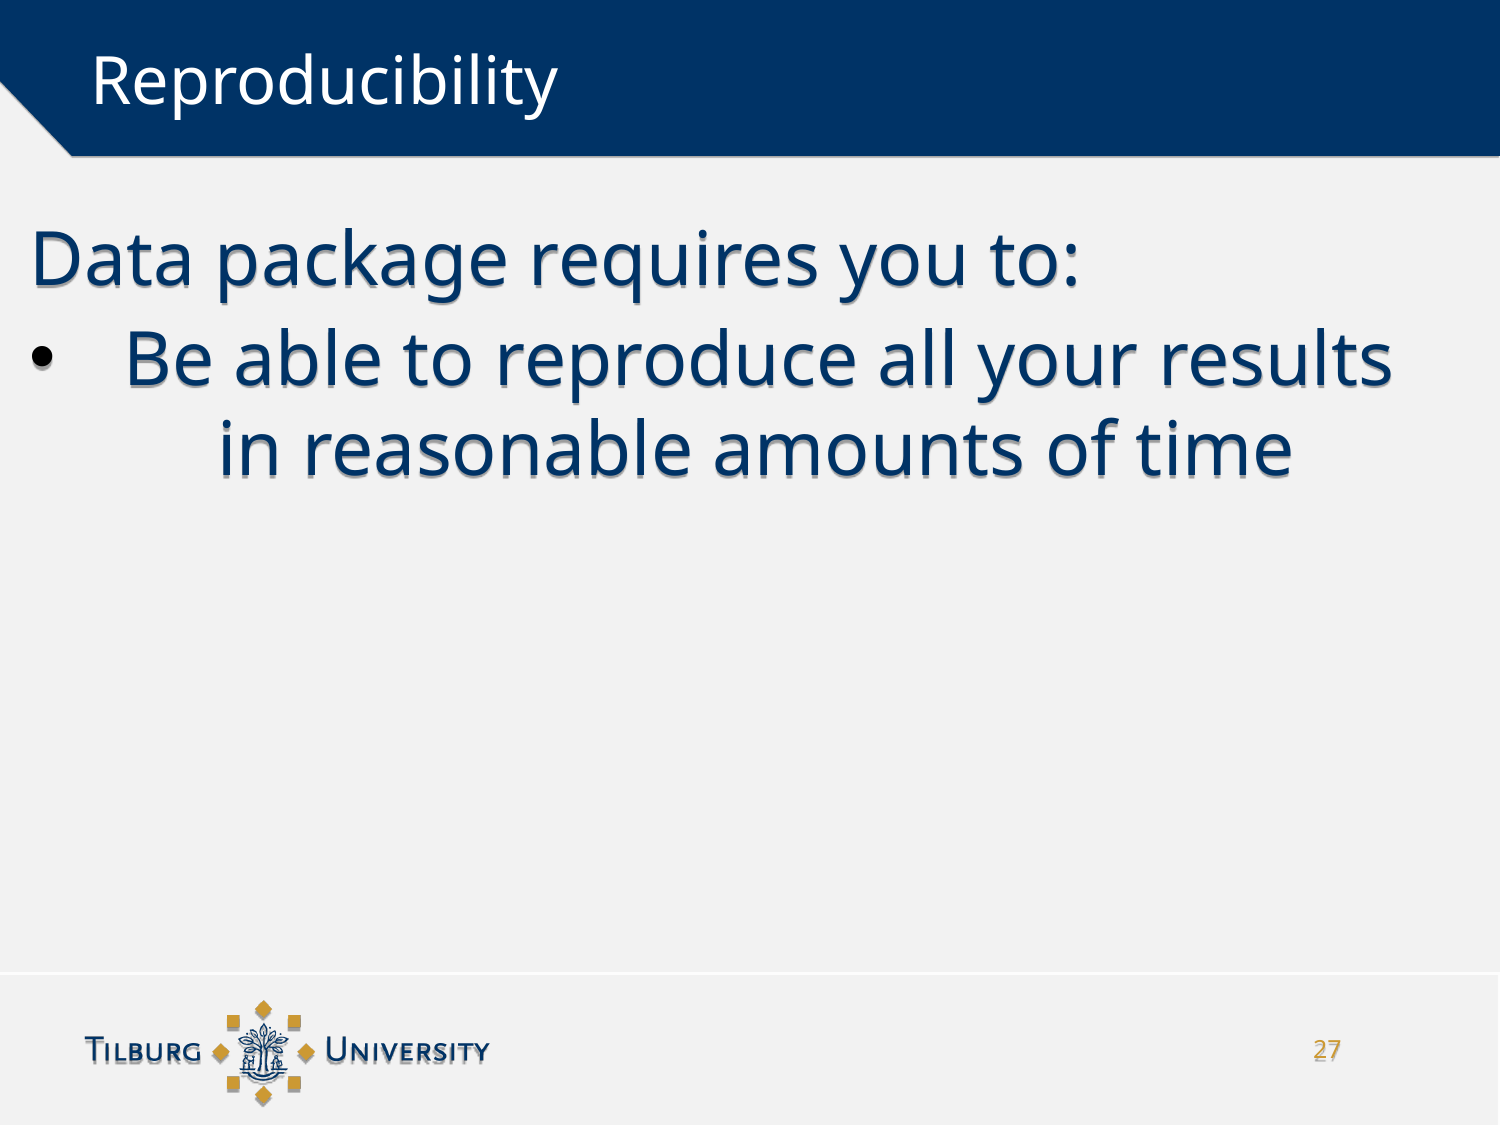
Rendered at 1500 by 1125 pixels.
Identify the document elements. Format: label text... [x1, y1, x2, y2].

text_box Data package requires you to: Be able to reproduce all your results in reasonable amounts of time [14, 202, 1450, 971]
title Reproducibility [75, 0, 1426, 156]
text_box [1298, 1026, 1426, 1087]
